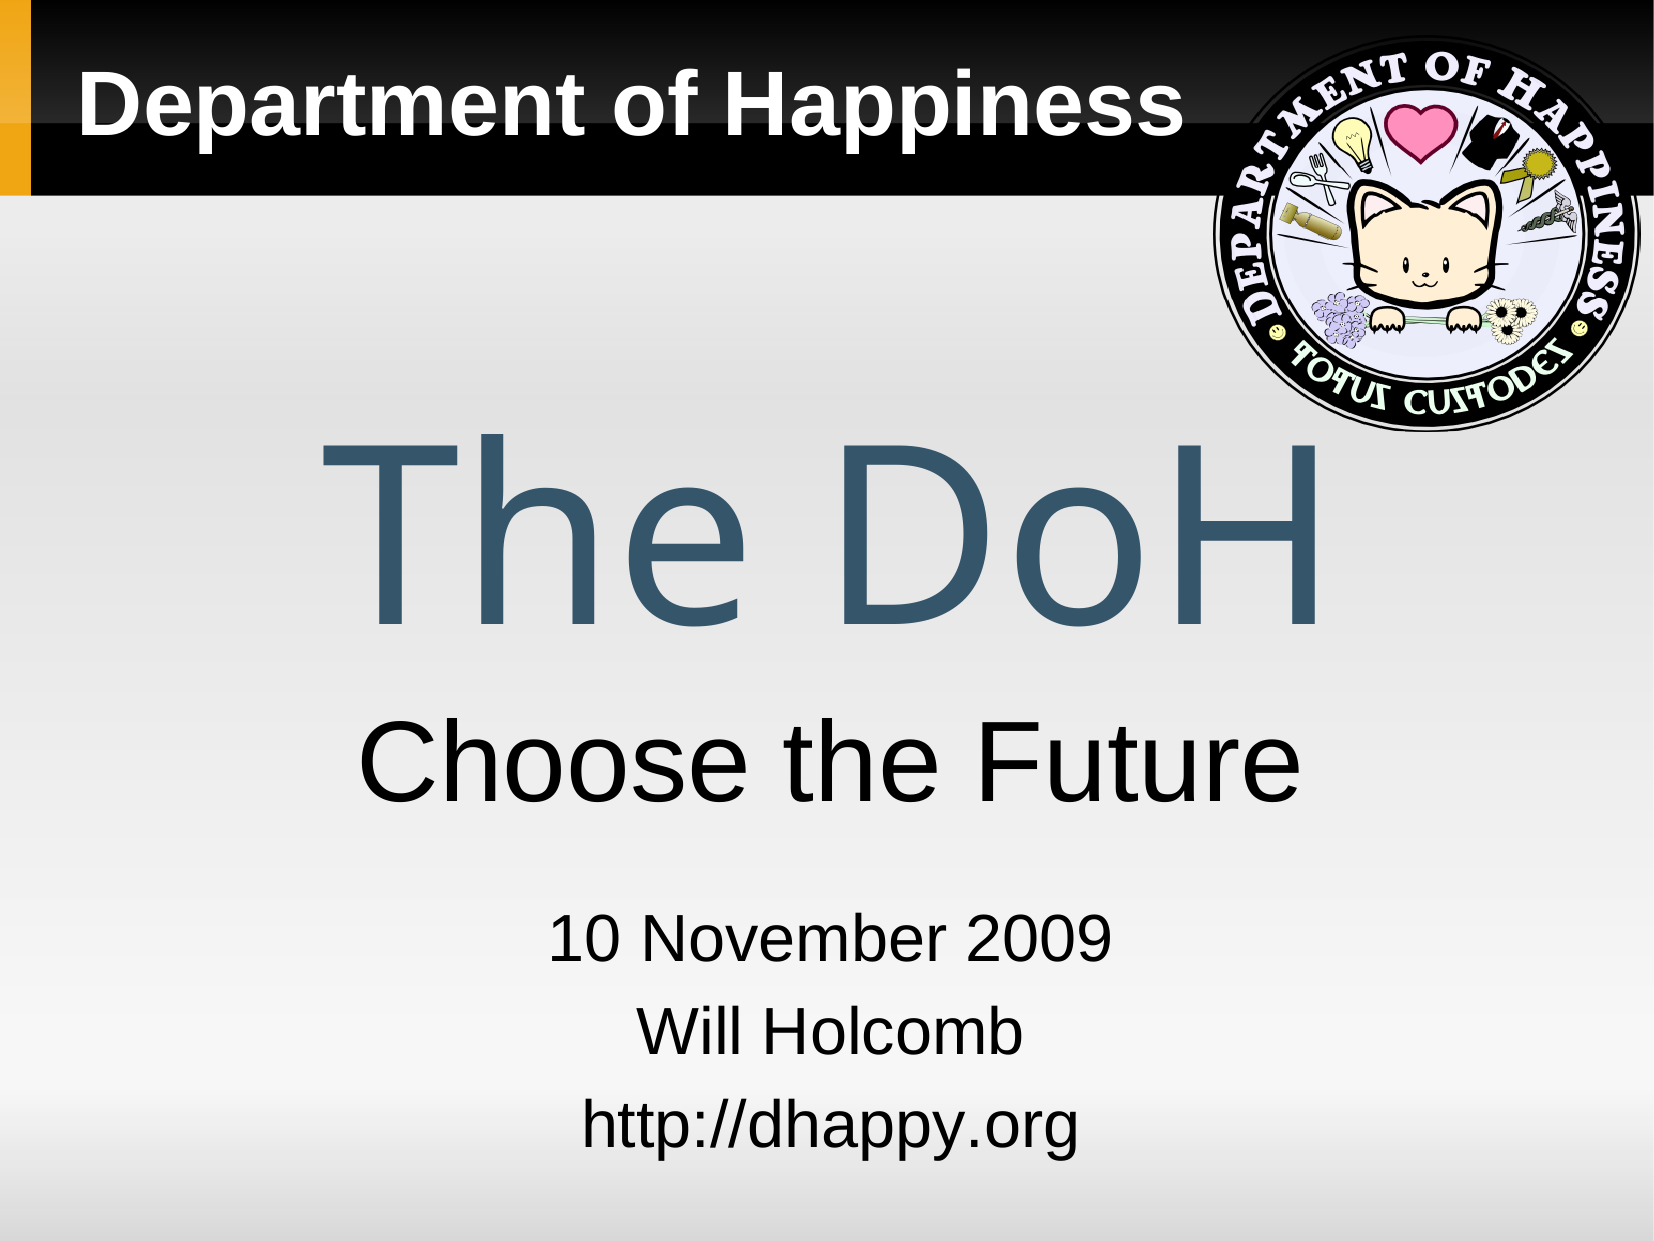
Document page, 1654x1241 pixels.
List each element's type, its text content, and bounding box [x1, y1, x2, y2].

title Department of Happiness [76, 0, 1565, 208]
picture [0, 0, 1654, 1241]
subtitle The DoH Choose the Future 10 November 2009 Will Holcomb http://dhappy.org [86, 337, 1576, 1182]
